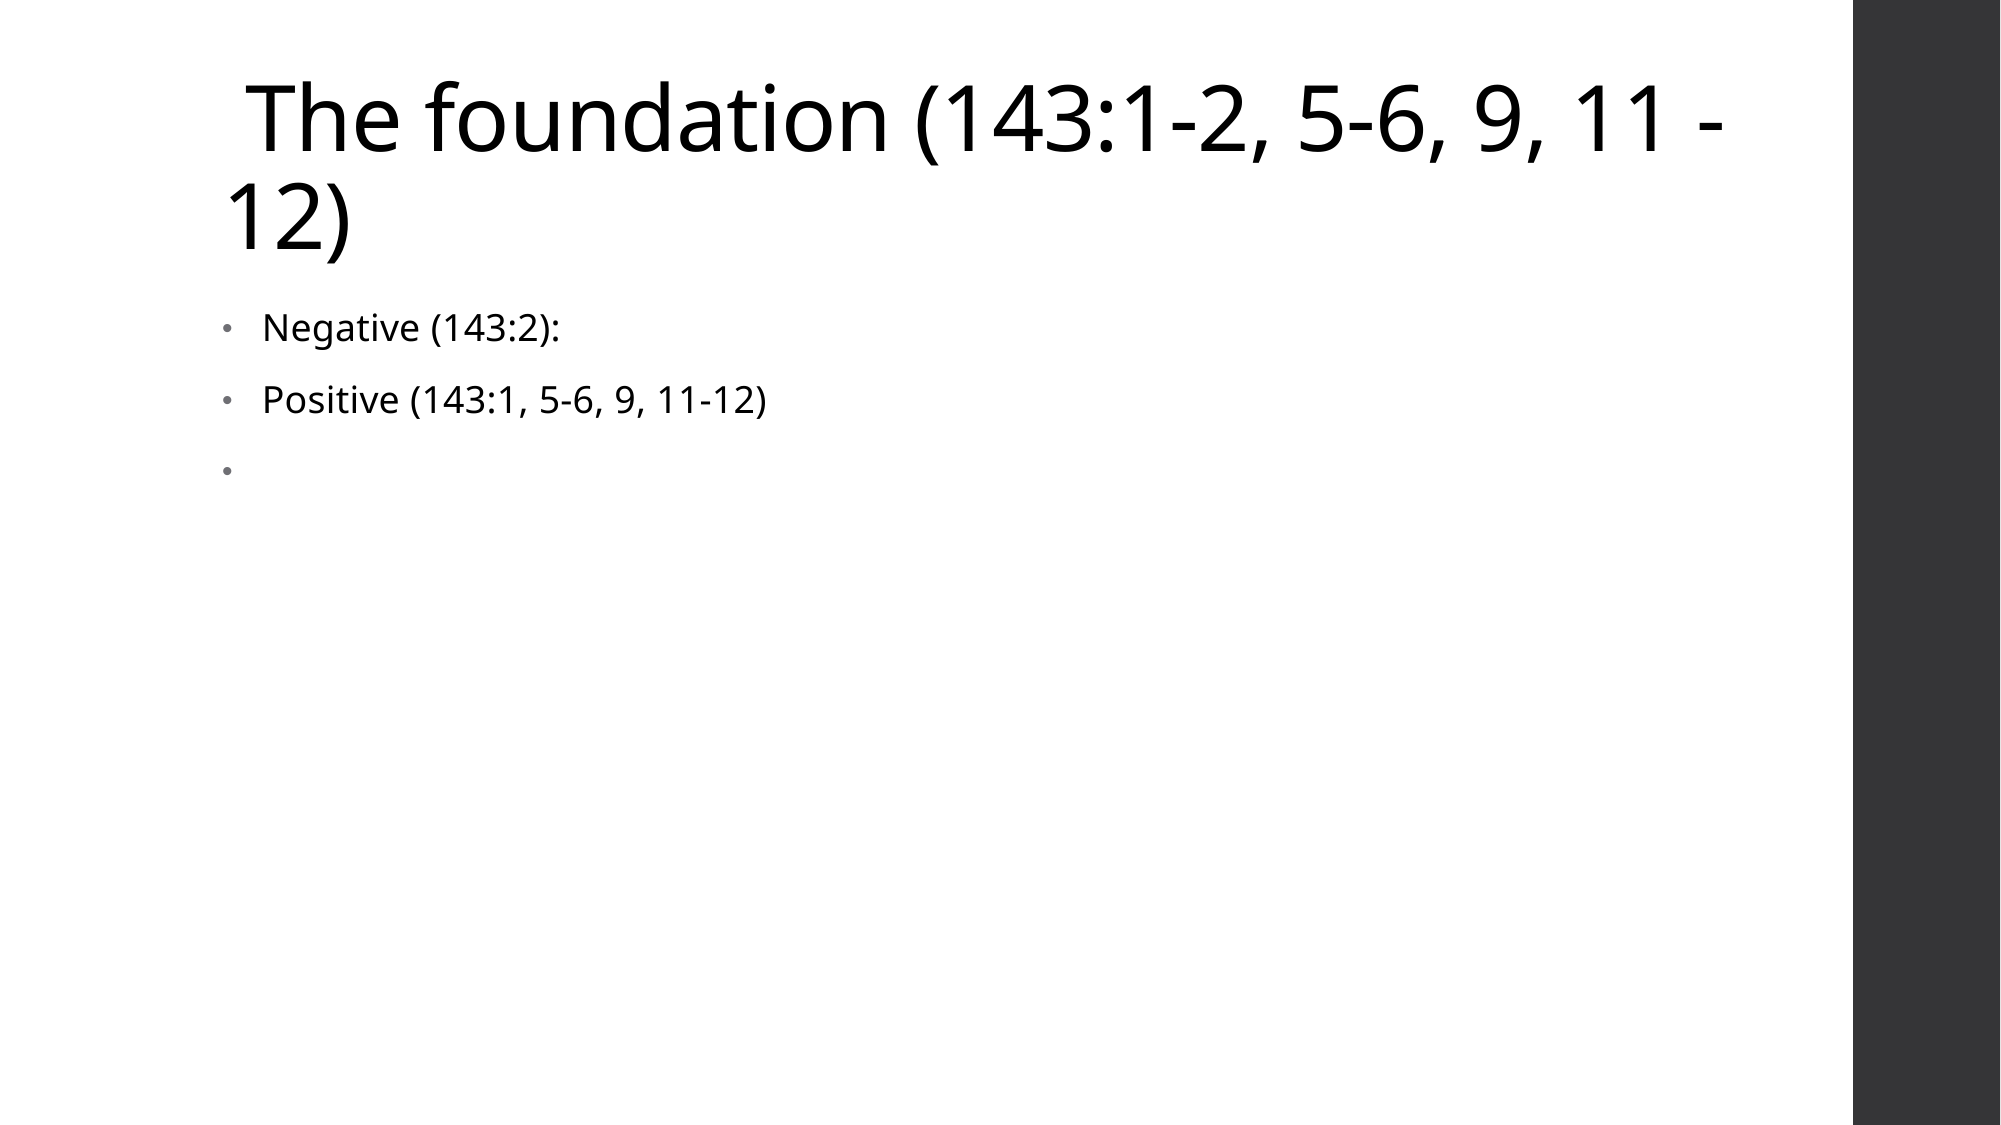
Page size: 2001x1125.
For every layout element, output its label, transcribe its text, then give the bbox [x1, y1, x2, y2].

title The foundation (143:1-2, 5-6, 9, 11 -12) [206, 60, 1797, 278]
list Negative (143:2): Positive (143:1, 5-6, 9, 11-12) [206, 299, 1617, 1014]
